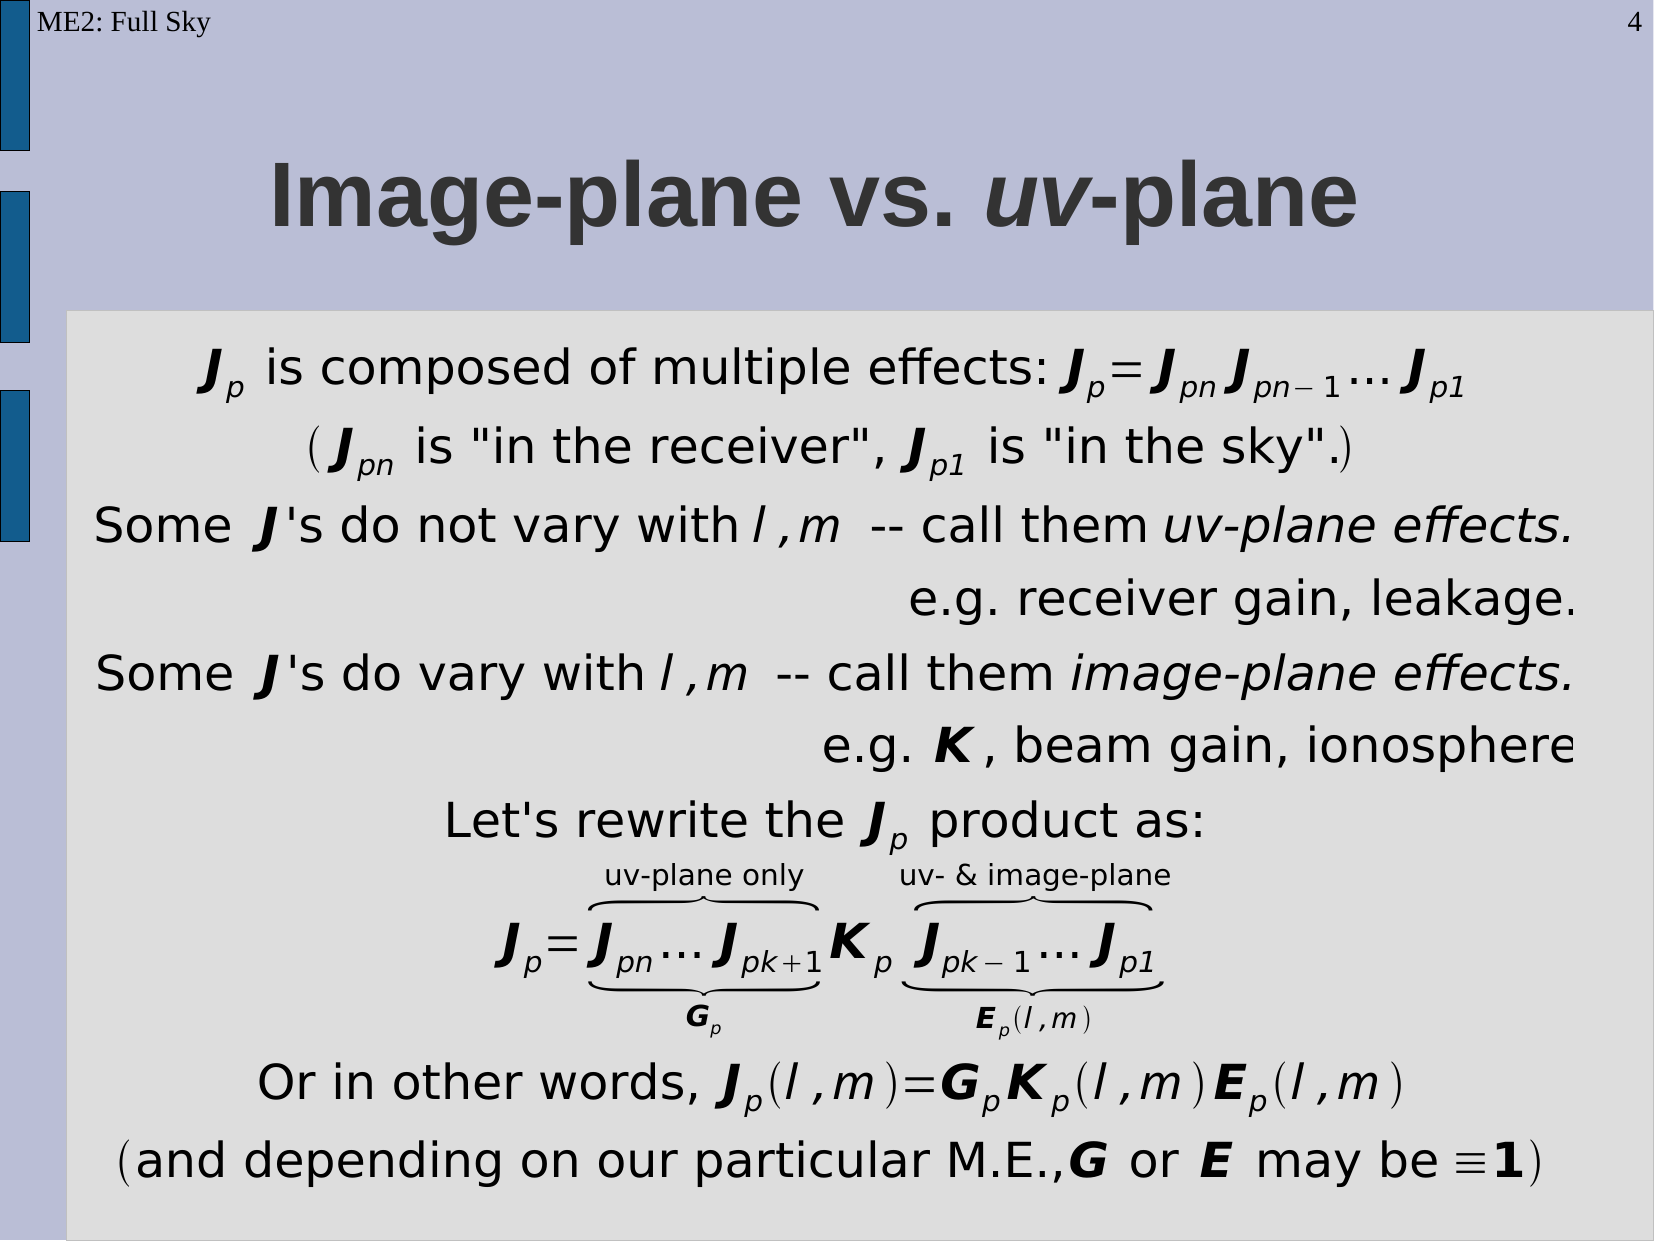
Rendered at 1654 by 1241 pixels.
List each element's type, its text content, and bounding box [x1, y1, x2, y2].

chart [87, 328, 1573, 1192]
title Image-plane vs. uv-plane [121, 91, 1534, 299]
